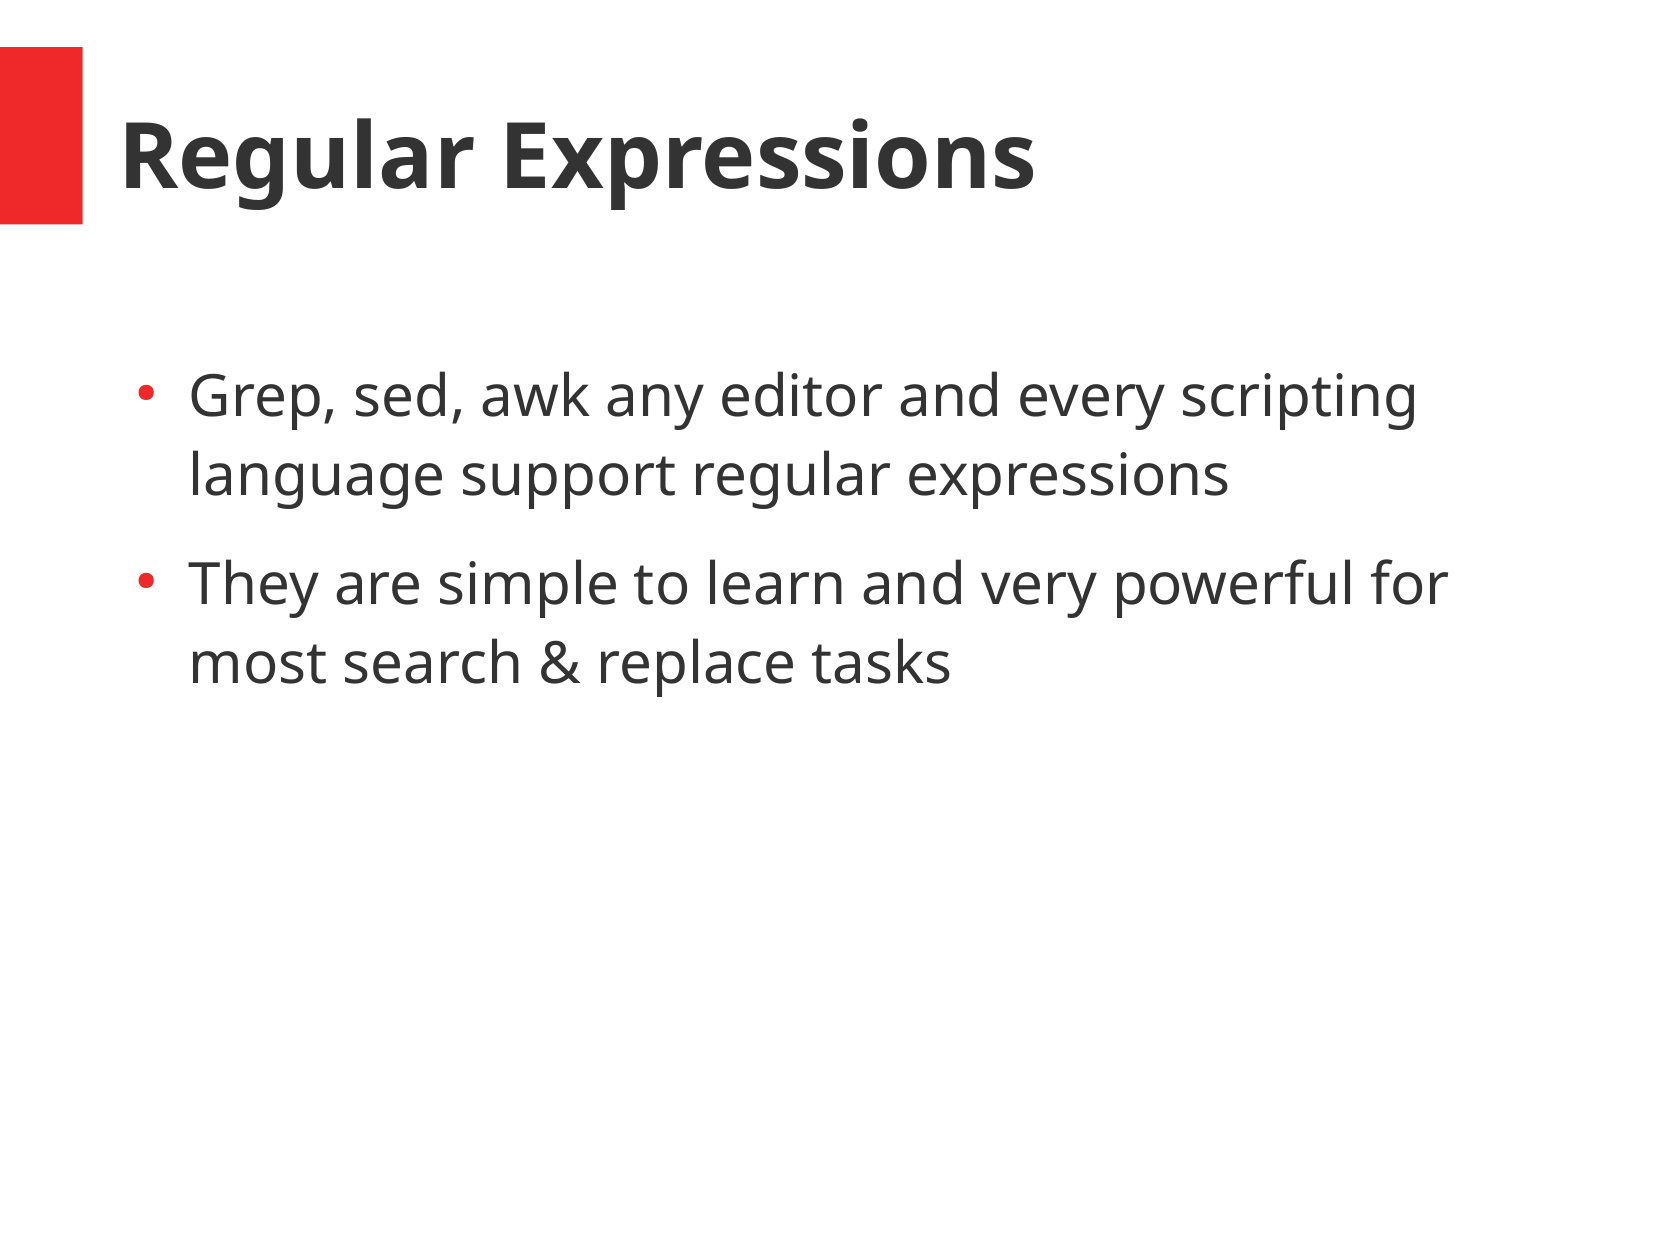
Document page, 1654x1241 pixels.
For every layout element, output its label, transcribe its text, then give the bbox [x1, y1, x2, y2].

title Regular Expressions [118, 49, 1571, 257]
list Grep, sed, awk any editor and every scripting language support regular expressions They are simple to learn and very powerful for most search & replace tasks [118, 354, 1536, 1074]
